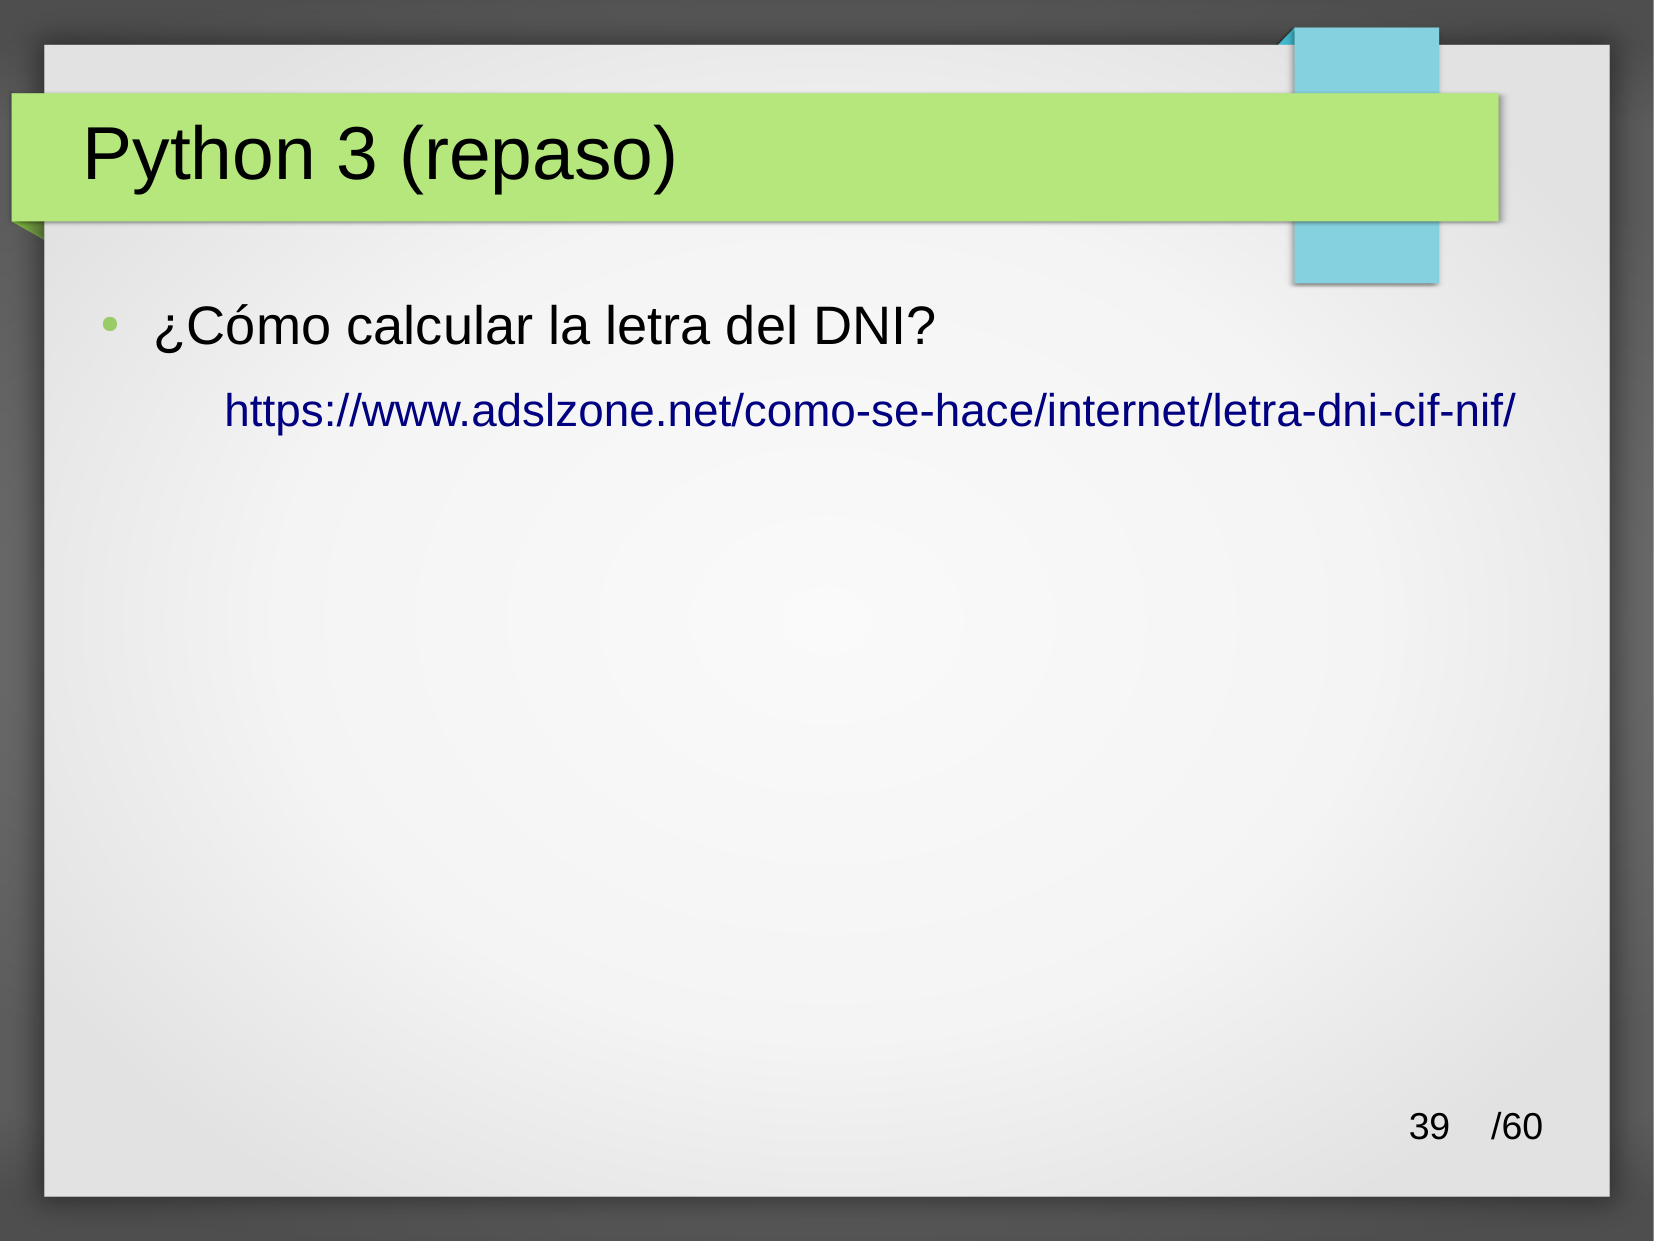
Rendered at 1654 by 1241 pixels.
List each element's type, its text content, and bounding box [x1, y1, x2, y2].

text_box /60 [1476, 1098, 1644, 1169]
text_box <número> [1393, 1098, 1476, 1169]
picture [0, 0, 1654, 1241]
title Python 3 (repaso) [82, 94, 1264, 213]
list ¿Cómo calcular la letra del DNI? https://www.adslzone.net/como-se-hace/internet/letra-dni-cif-nif/ [82, 295, 1571, 1015]
